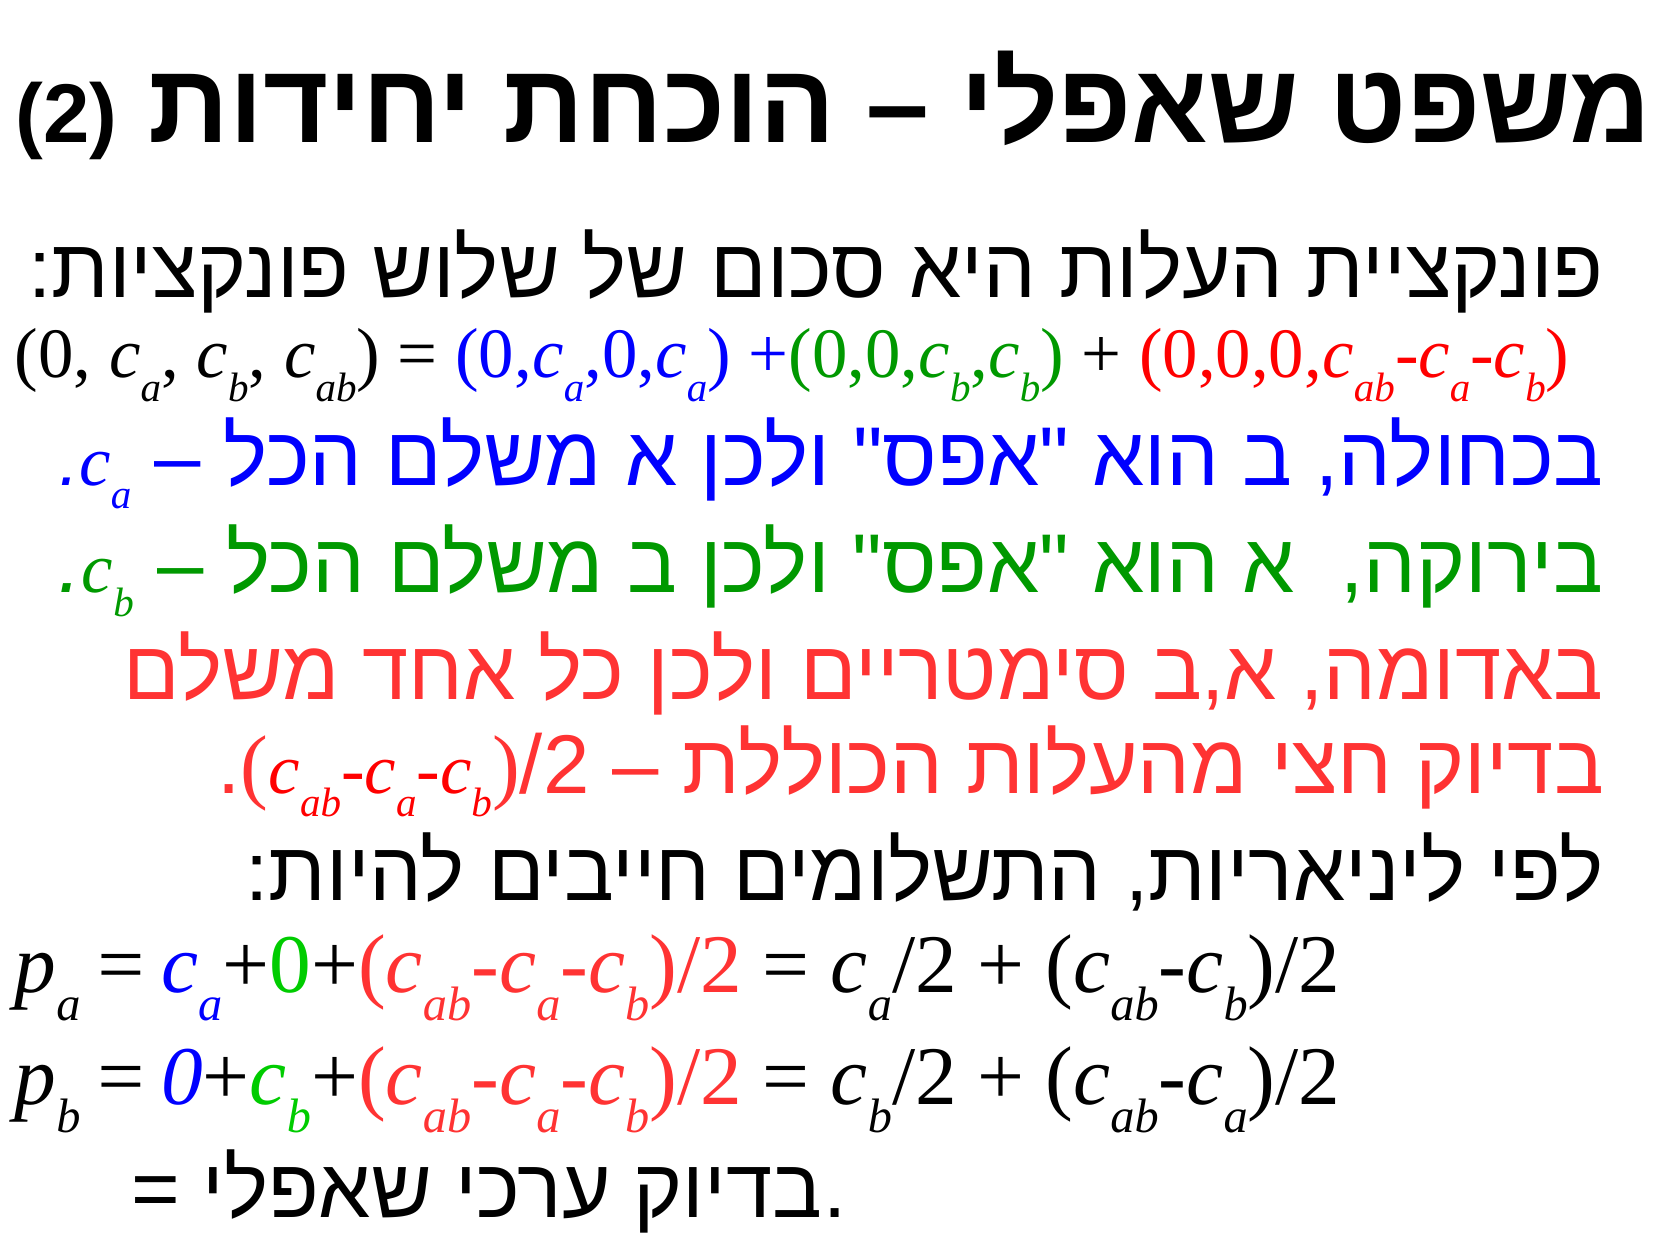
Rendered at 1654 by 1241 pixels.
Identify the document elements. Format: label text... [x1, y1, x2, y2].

title משפט שאפלי – הוכחת יחידות (2) [15, 0, 1654, 215]
text_box פונקציית העלות היא סכום של שלוש פונקציות: (0, ca, cb, cab) = (0,ca,0,ca) +(0,0,cb,cb) + (0,0,0,cab-ca-cb) בכחולה, ב הוא "אפס" ולכן א משלם הכל – ca. בירוקה, א הוא "אפס" ולכן ב משלם הכל – cb. באדומה, א,ב סימטריים ולכן כל אחד משלם בדיוק חצי מהעלות הכוללת – 2/(cab-ca-cb). לפי ליניאריות, התשלומים חייבים להיות: pa = ca+0+(cab-ca-cb)/2 = ca/2 + (cab-cb)/2 pb = 0+cb+(cab-ca-cb)/2 = cb/2 + (cab-ca)/2 = בדיוק ערכי שאפלי. [0, 214, 1621, 1241]
